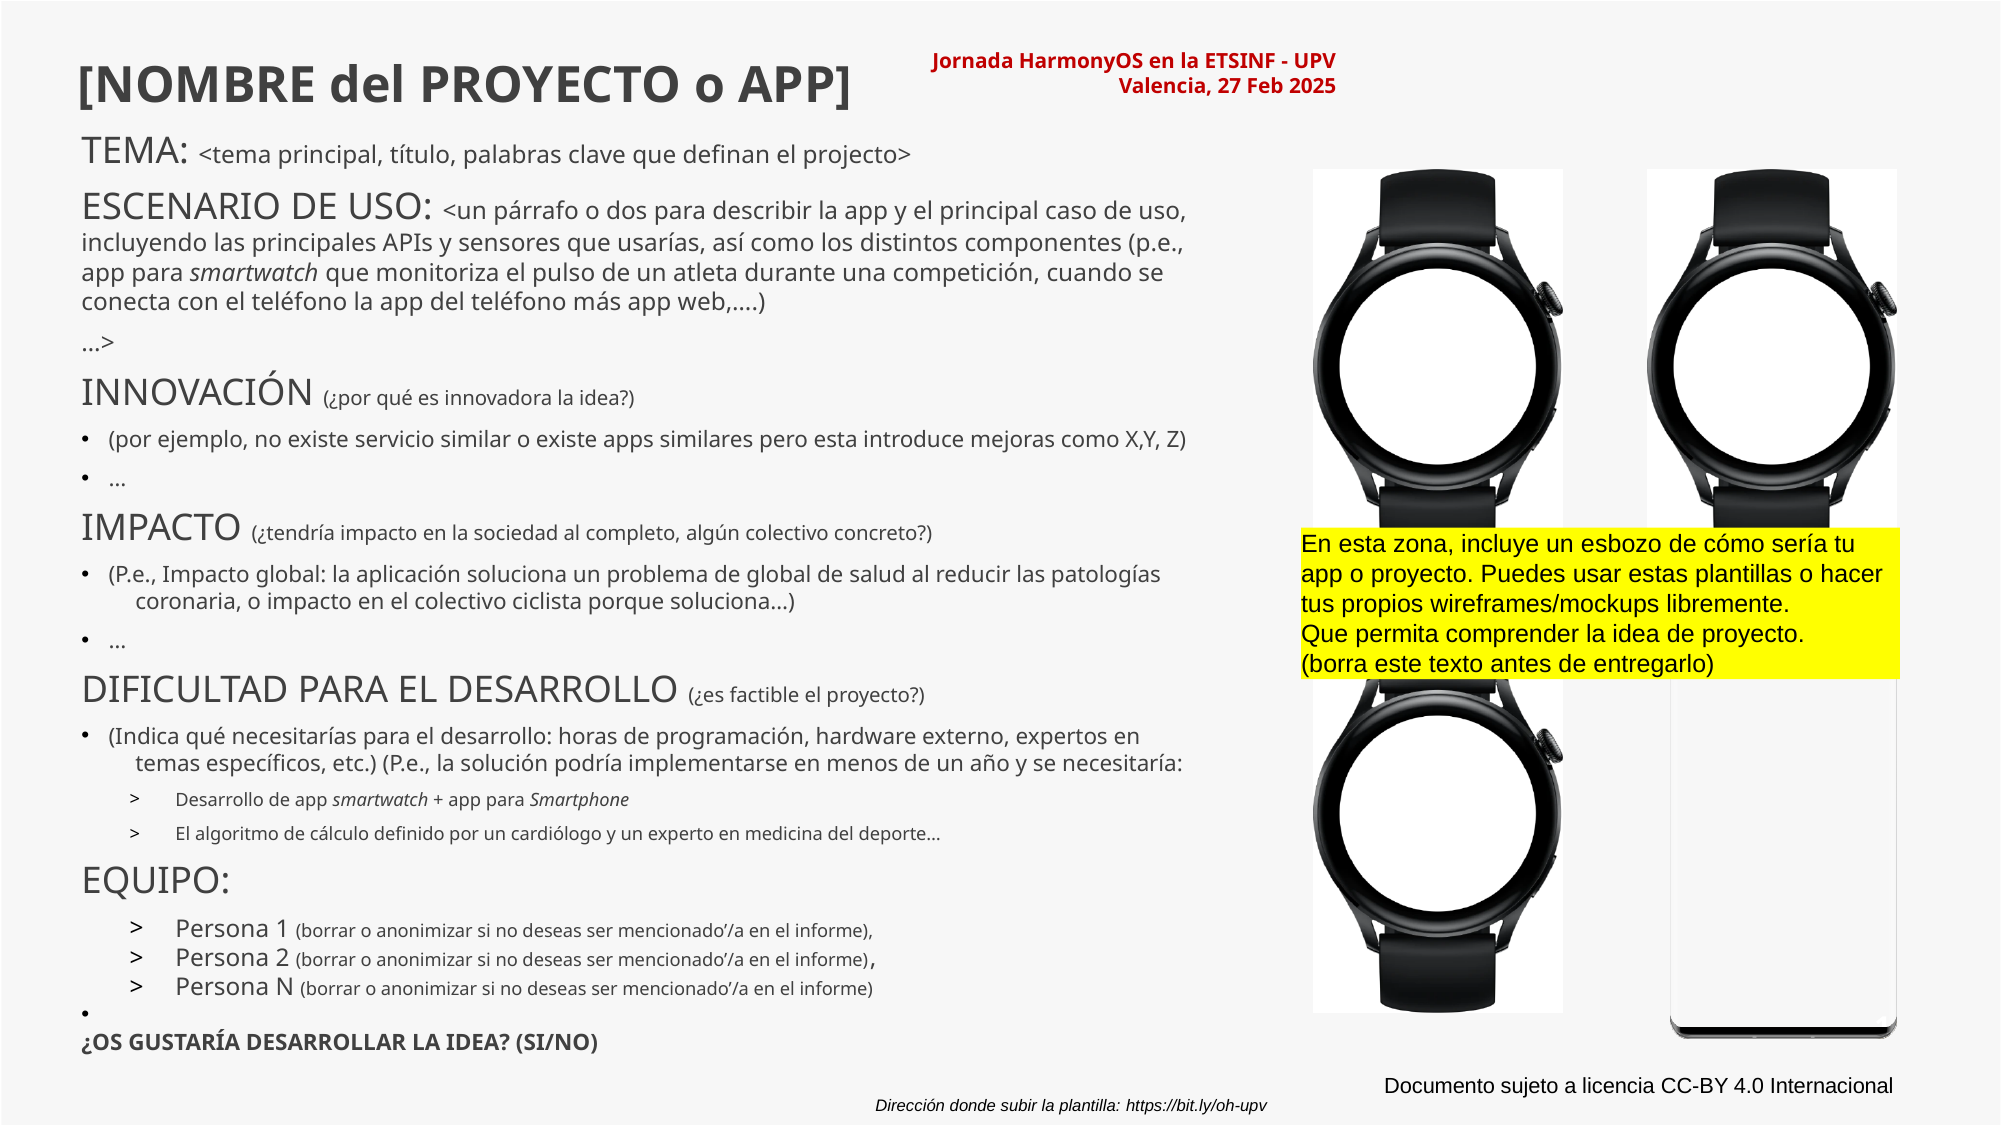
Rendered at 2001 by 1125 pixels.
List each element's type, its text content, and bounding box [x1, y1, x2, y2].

text_box Dirección donde subir la plantilla: https://bit.ly/oh-upv [786, 1086, 1360, 1123]
picture [1647, 169, 1897, 527]
picture [1313, 169, 1563, 527]
picture [1670, 680, 1897, 1039]
subtitle [NOMBRE del PROYECTO o APP] [77, 40, 1496, 127]
picture [1313, 680, 1563, 1013]
text_box Jornada HarmonyOS en la ETSINF - UPV Valencia, 27 Feb 2025 [916, 41, 1916, 106]
list TEMA: <tema principal, título, palabras clave que definan el projecto> ESCENARIO DE USO: <un párrafo o dos para describir la app y el principal caso de uso, incluyendo las principales APIs y sensores que usarías, así como los distintos componentes (p.e., app para smartwatch que monitoriza el pulso de un atleta durante una competición, cuando se conecta con el teléfono la app del teléfono más app web,….) …> INNOVACIÓN (¿por qué es innovadora la idea?) (por ejemplo, no existe servicio similar o existe apps similares pero esta introduce mejoras como X,Y, Z) … IMPACTO (¿tendría impacto en la sociedad al completo, algún colectivo concreto?) (P.e., Impacto global: la aplicación soluciona un problema de global de salud al reducir las patologías coronaria, o impacto en el colectivo ciclista porque soluciona…) … DIFICULTAD PARA EL DESARROLLO (¿es factible el proyecto?) (Indica qué necesitarías para el desarrollo: horas de programación, hardware externo, expertos en temas específicos, etc.) (P.e., la solución podría implementarse en menos de un año y se necesitaría: Desarrollo de app smartwatch + app para Smartphone El algoritmo de cálculo definido por un cardiólogo y un experto en medicina del deporte… EQUIPO: Persona 1 (borrar o anonimizar si no deseas ser mencionado’/a en el informe), Persona 2 (borrar o anonimizar si no deseas ser mencionado’/a en el informe), Persona N (borrar o anonimizar si no deseas ser mencionado’/a en el informe) ¿OS GUSTARÍA DESARROLLAR LA IDEA? (SI/NO) [77, 126, 1207, 1108]
text_box Documento sujeto a licencia CC-BY 4.0 Internacional [1369, 1064, 1953, 1106]
text_box En esta zona, incluye un esbozo de cómo sería tu app o proyecto. Puedes usar estas plantillas o hacer tus propios wireframes/mockups libremente. Que permita comprender la idea de proyecto. (borra este texto antes de entregarlo) [1301, 527, 1900, 680]
